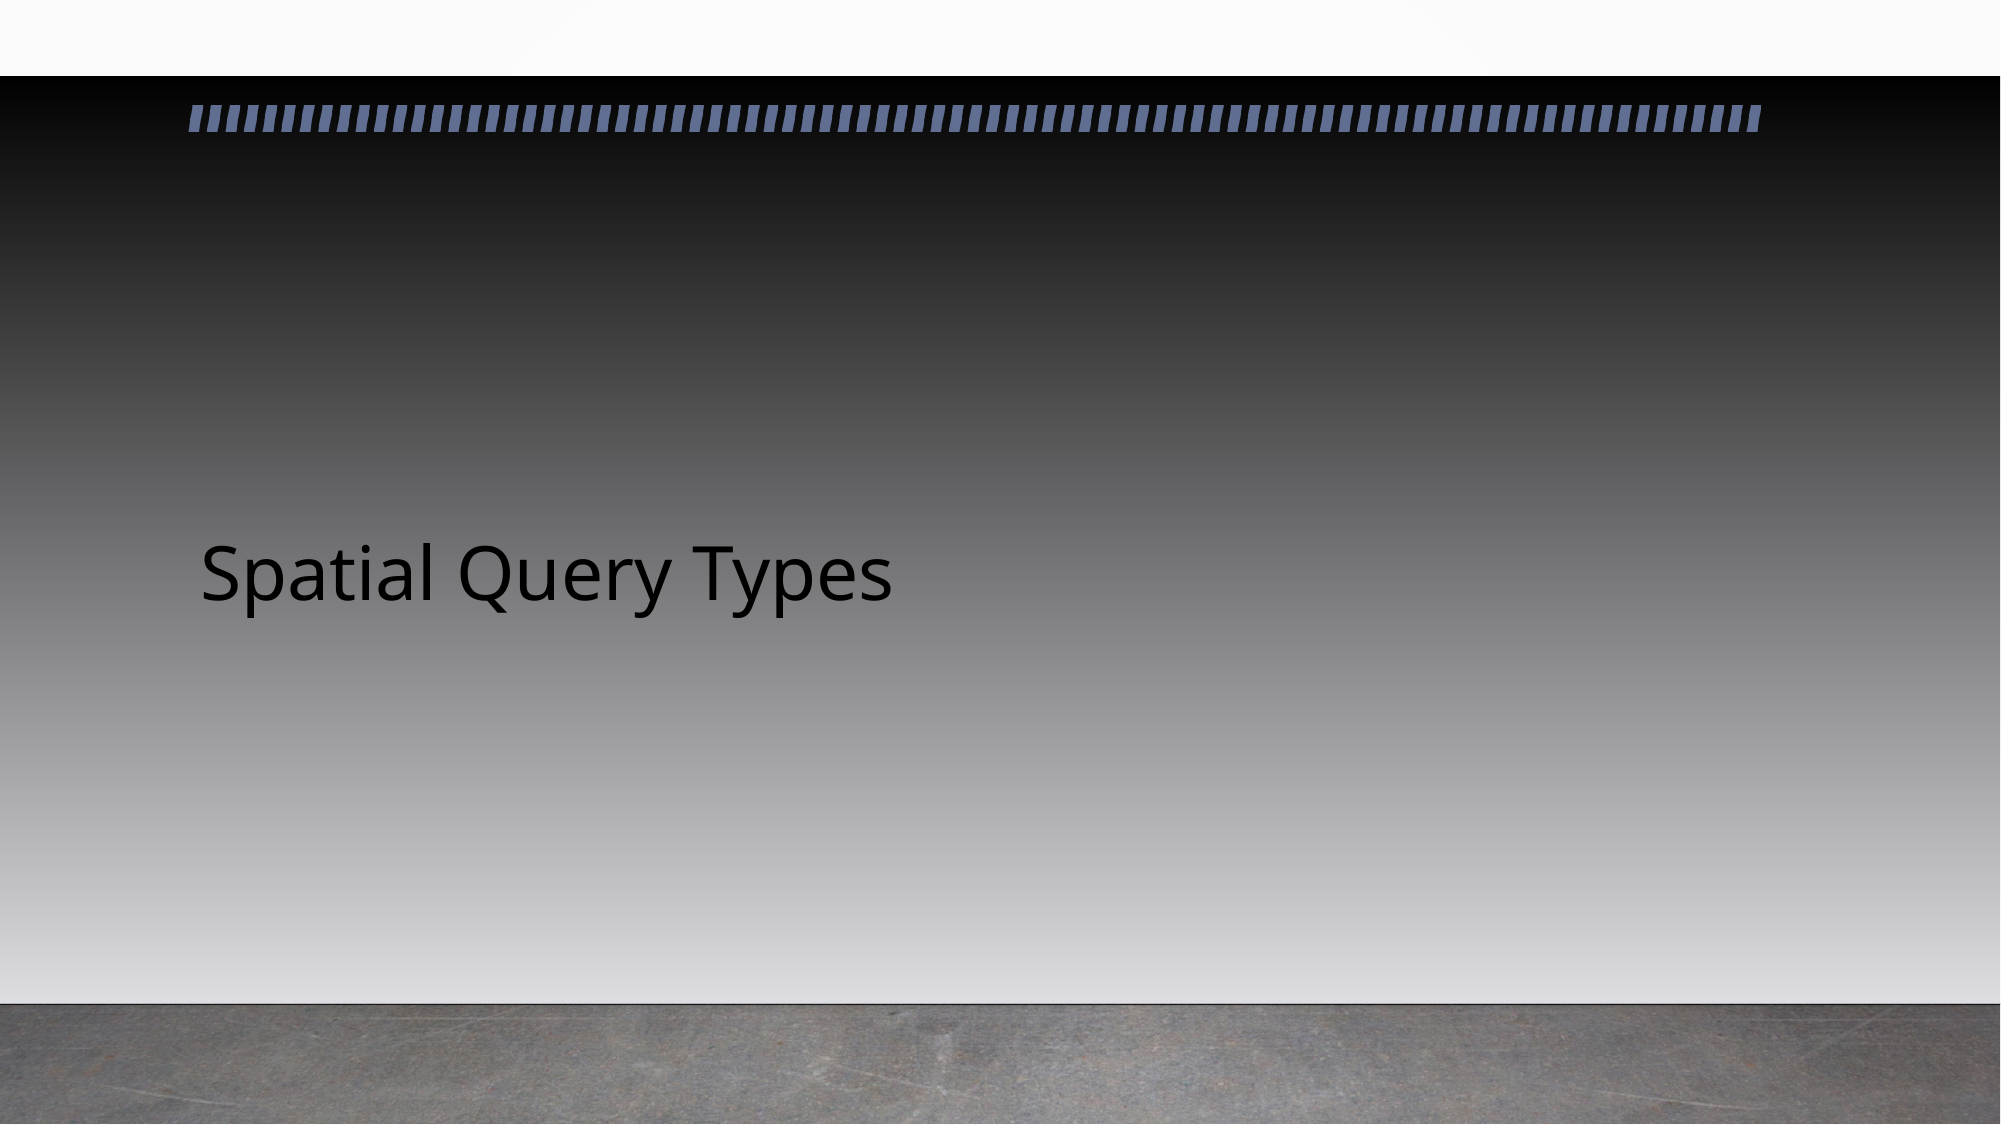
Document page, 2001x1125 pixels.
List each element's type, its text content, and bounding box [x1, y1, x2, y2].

title Spatial Query Types [185, 288, 1600, 625]
